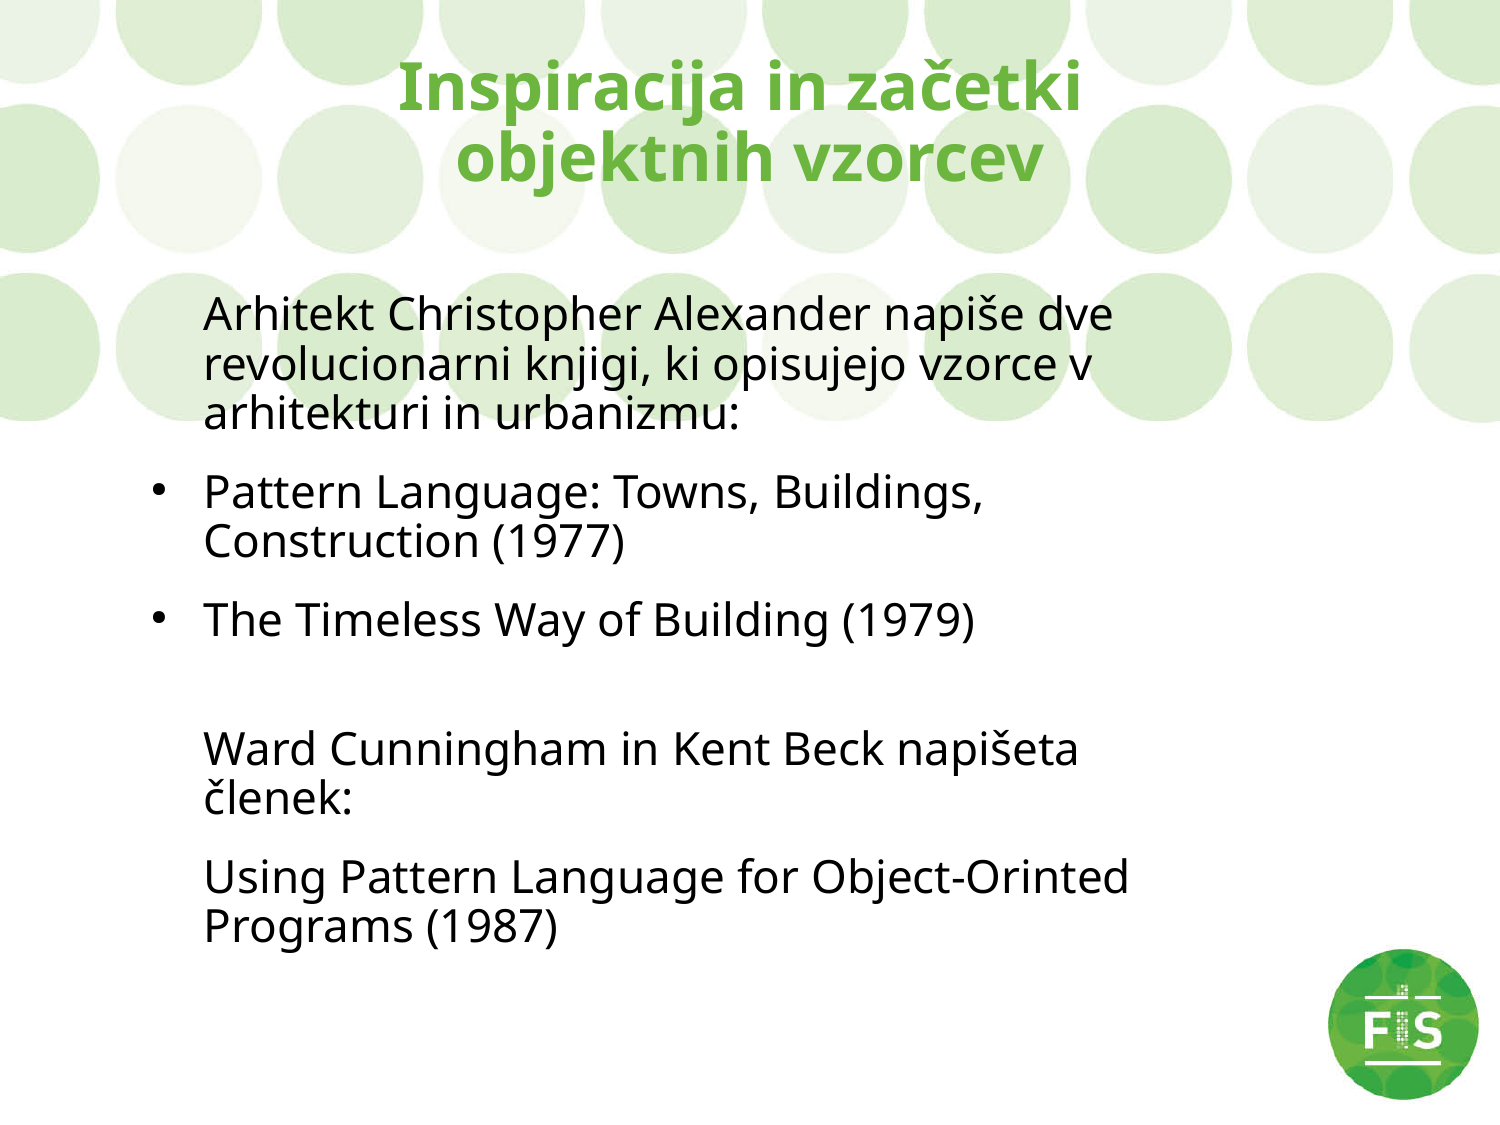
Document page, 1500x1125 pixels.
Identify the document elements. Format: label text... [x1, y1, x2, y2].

list Arhitekt Christopher Alexander napiše dve revolucionarni knjigi, ki opisujejo vzorce v arhitekturi in urbanizmu: Pattern Language: Towns, Buildings, Construction (1977) The Timeless Way of Building (1979) Ward Cunningham in Kent Beck napišeta členek: Using Pattern Language for Object-Orinted Programs (1987) [118, 283, 1241, 1087]
title Inspiracija in začetki objektnih vzorcev [75, 45, 1425, 233]
picture [0, 0, 1500, 1125]
